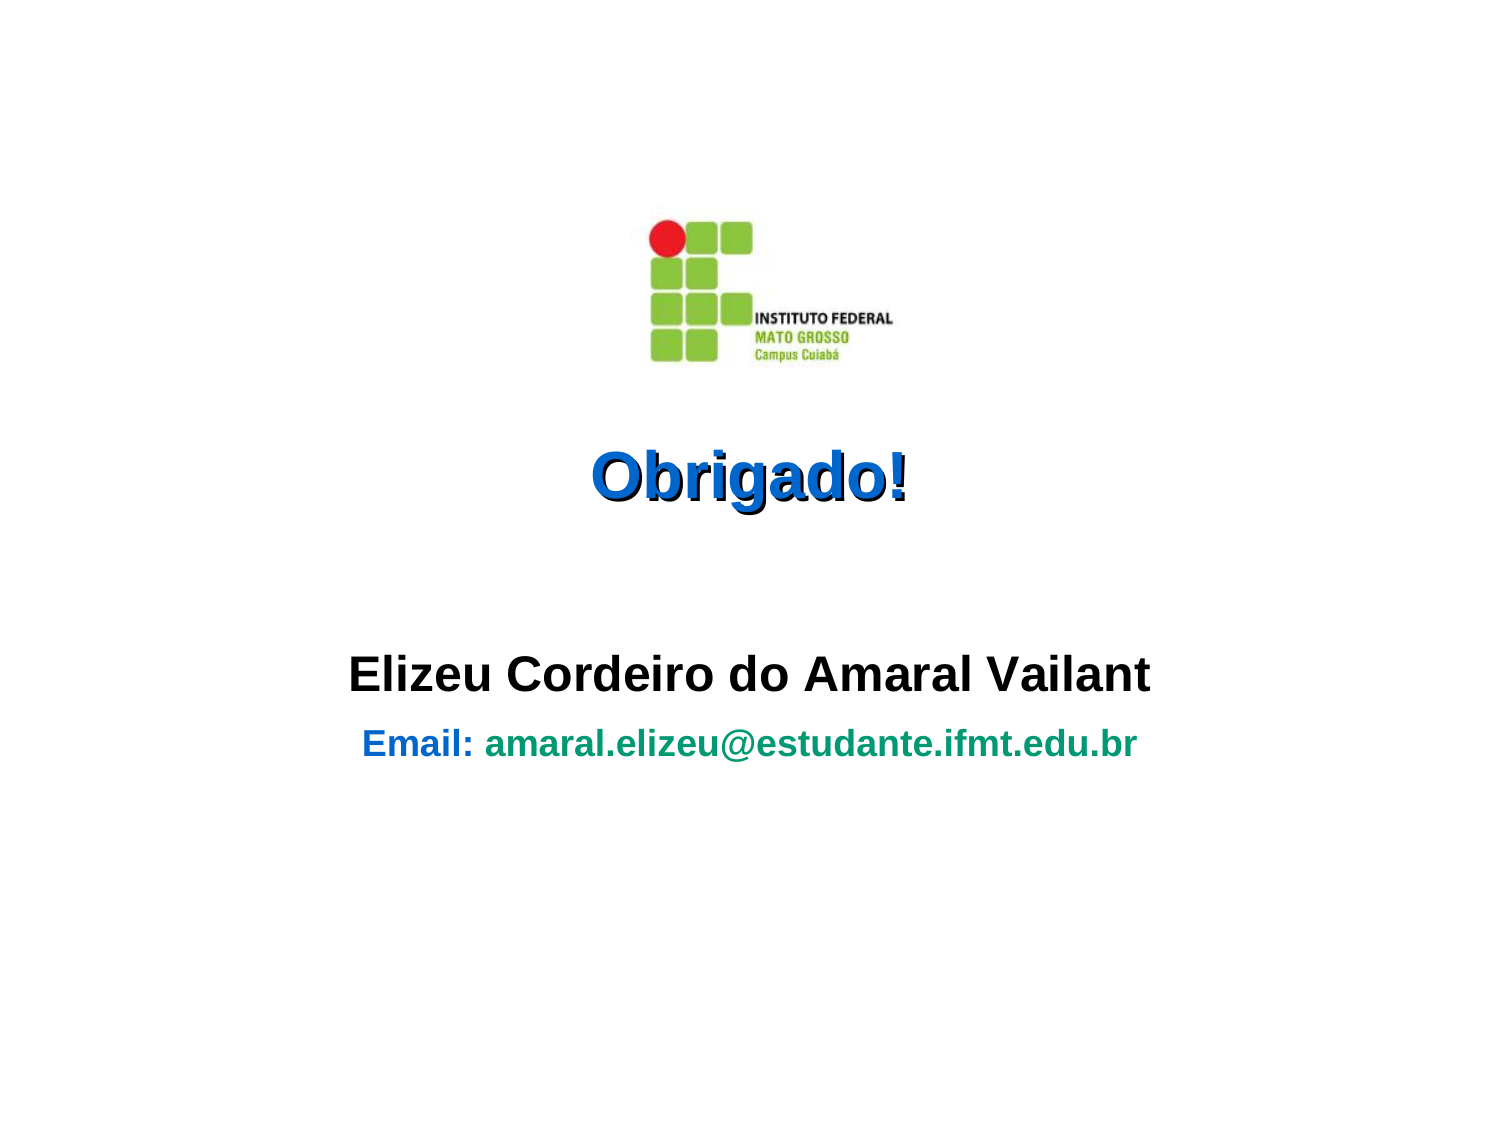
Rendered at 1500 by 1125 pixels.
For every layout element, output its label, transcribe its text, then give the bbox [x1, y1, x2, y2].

text_box Obrigado! Elizeu Cordeiro do Amaral Vailant Email: amaral.elizeu@estudante.ifmt.edu.br [0, 196, 1500, 1125]
picture [631, 207, 903, 377]
